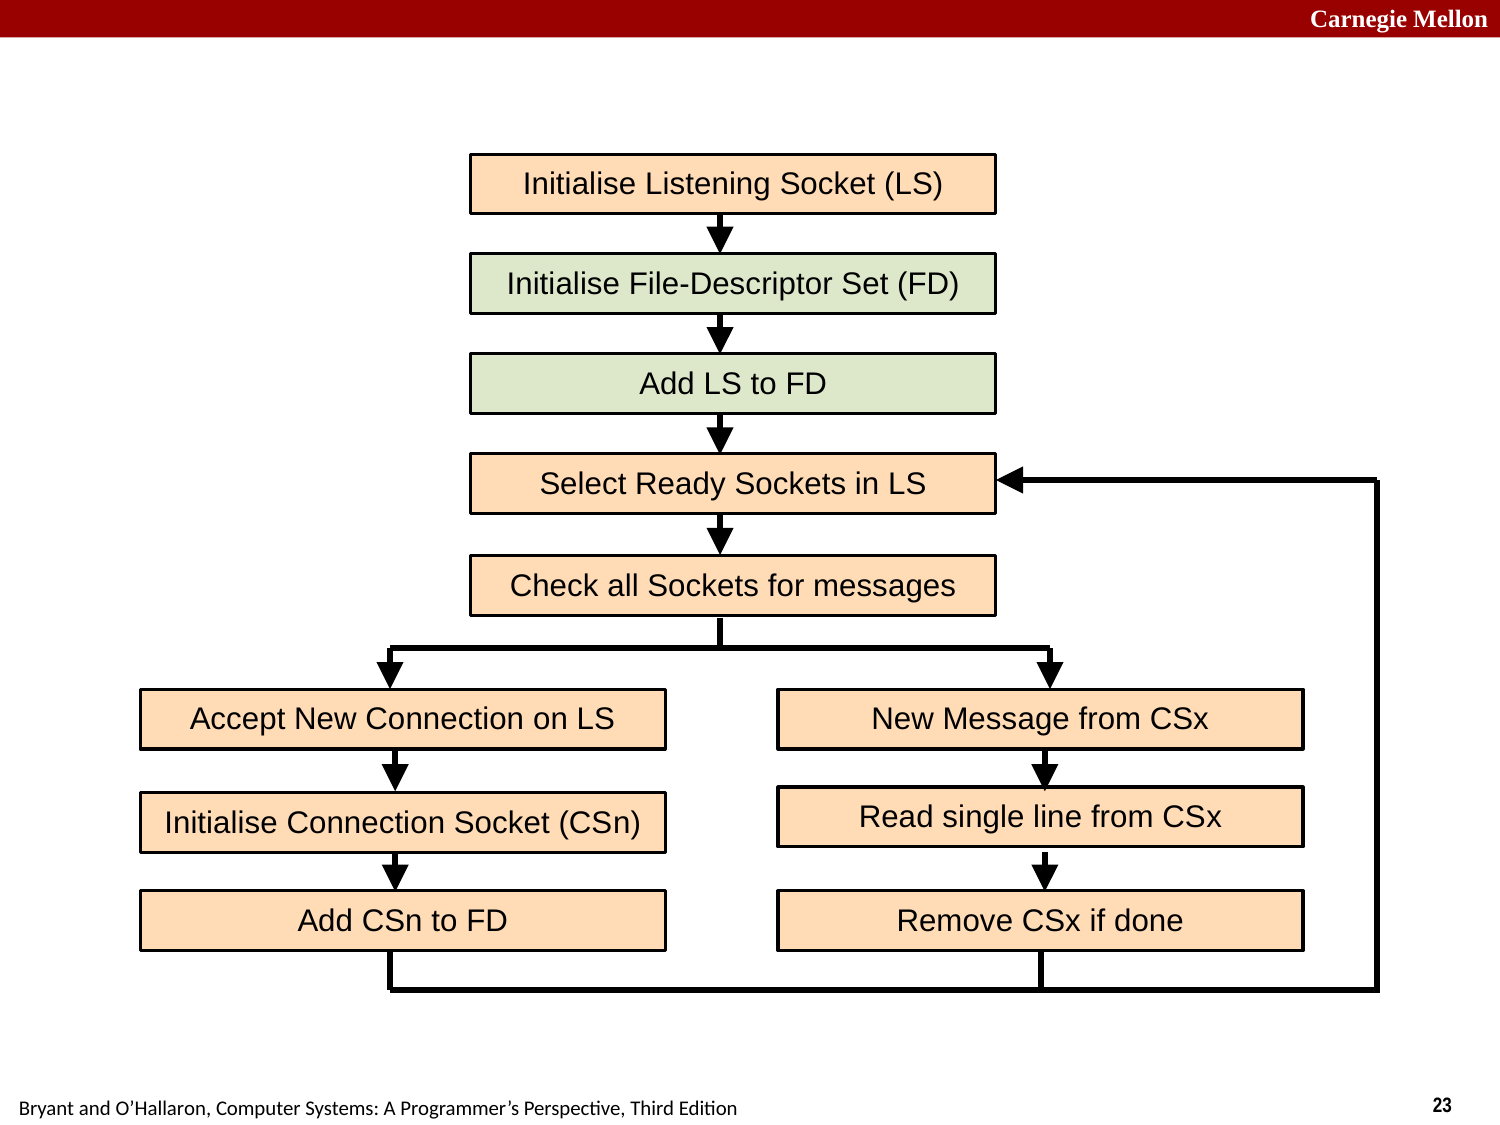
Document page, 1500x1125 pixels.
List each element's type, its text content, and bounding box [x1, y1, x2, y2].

text_box New Message from CSx [777, 689, 1303, 750]
text_box Initialise Listening Socket (LS) [470, 154, 996, 214]
text_box Read single line from CSx [777, 787, 1303, 847]
text_box Add LS to FD [470, 353, 996, 414]
text_box Initialise File-Descriptor Set (FD) [470, 253, 996, 314]
text_box Accept New Connection on LS [140, 689, 666, 750]
text_box Add CSn to FD [140, 890, 666, 951]
text_box Check all Sockets for messages [470, 555, 996, 616]
text_box Initialise Connection Socket (CSn) [140, 792, 666, 853]
text_box Remove CSx if done [777, 890, 1303, 951]
text_box Select Ready Sockets in LS [470, 453, 996, 514]
